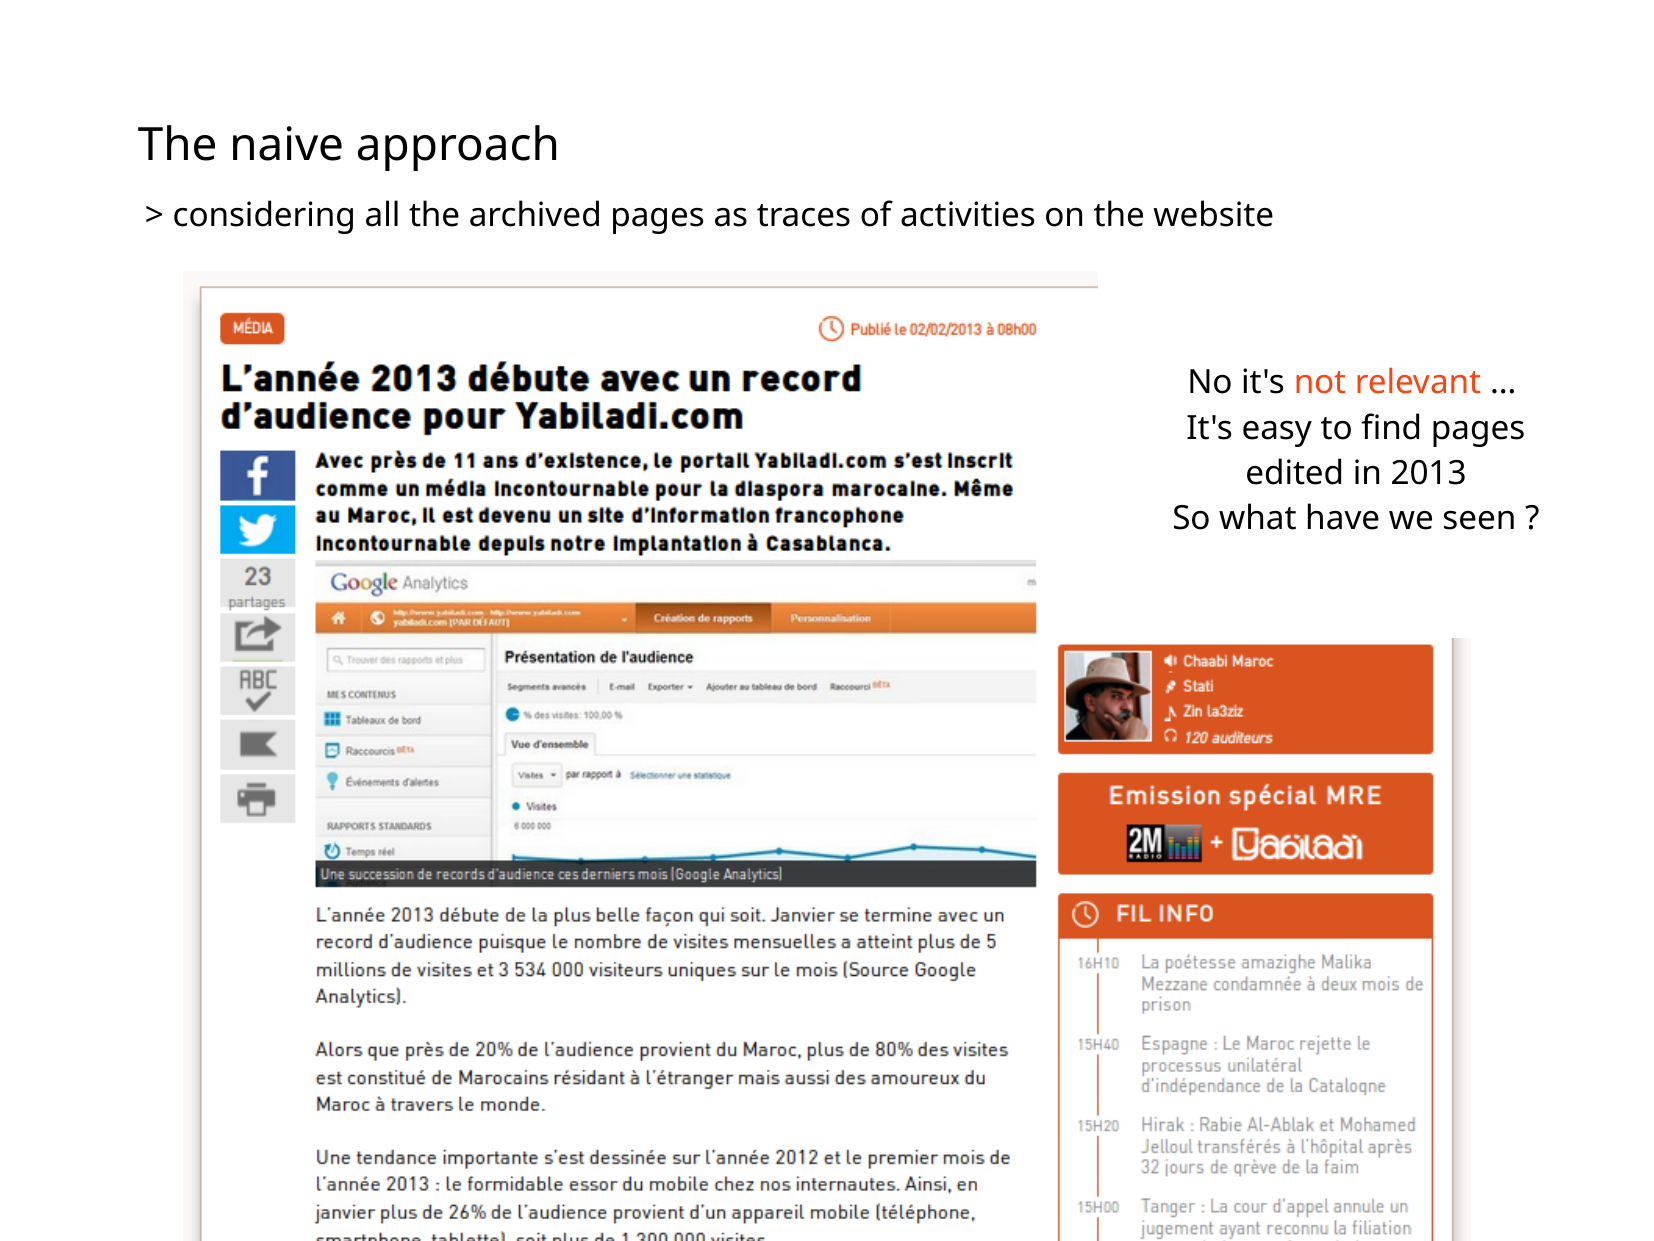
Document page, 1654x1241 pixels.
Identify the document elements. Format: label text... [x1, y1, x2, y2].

text_box The naive approach [123, 118, 596, 233]
text_box [1098, 259, 1642, 638]
text_box > considering all the archived pages as traces of activities on the website [130, 183, 1271, 238]
picture [183, 271, 1471, 1241]
text_box No it's not relevant … It's easy to find pages edited in 2013 So what have we seen ? [1157, 373, 1568, 547]
